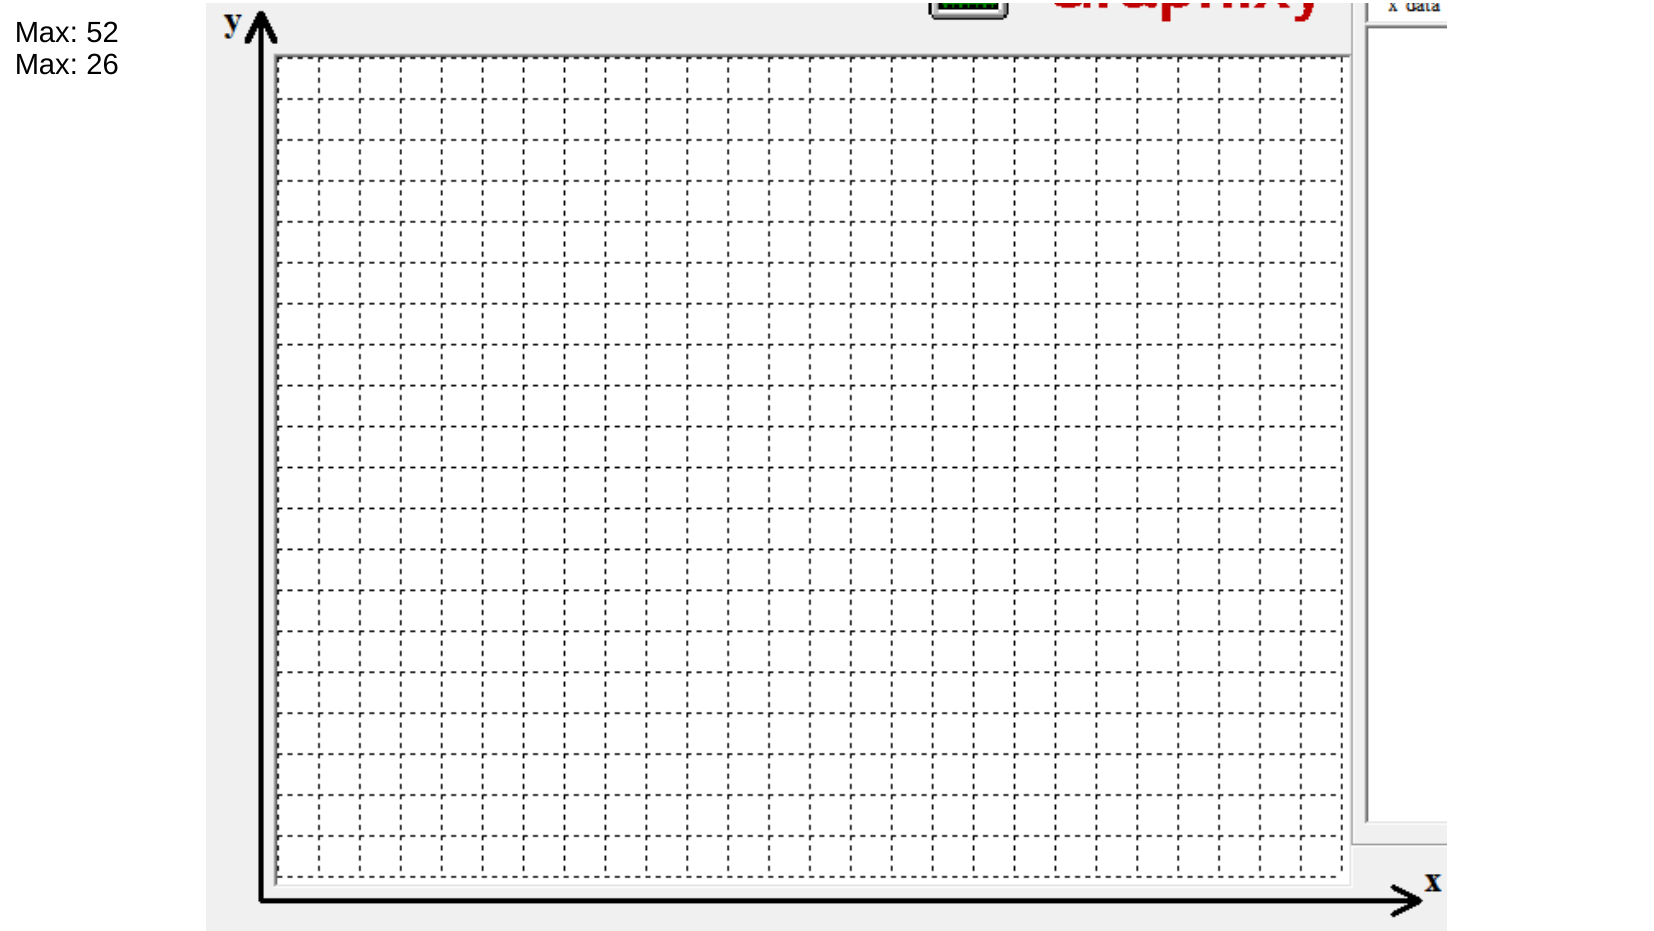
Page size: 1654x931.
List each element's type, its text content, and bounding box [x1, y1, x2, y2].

picture [206, 3, 1447, 931]
text_box Max: 52 Max: 26 [0, 8, 148, 89]
